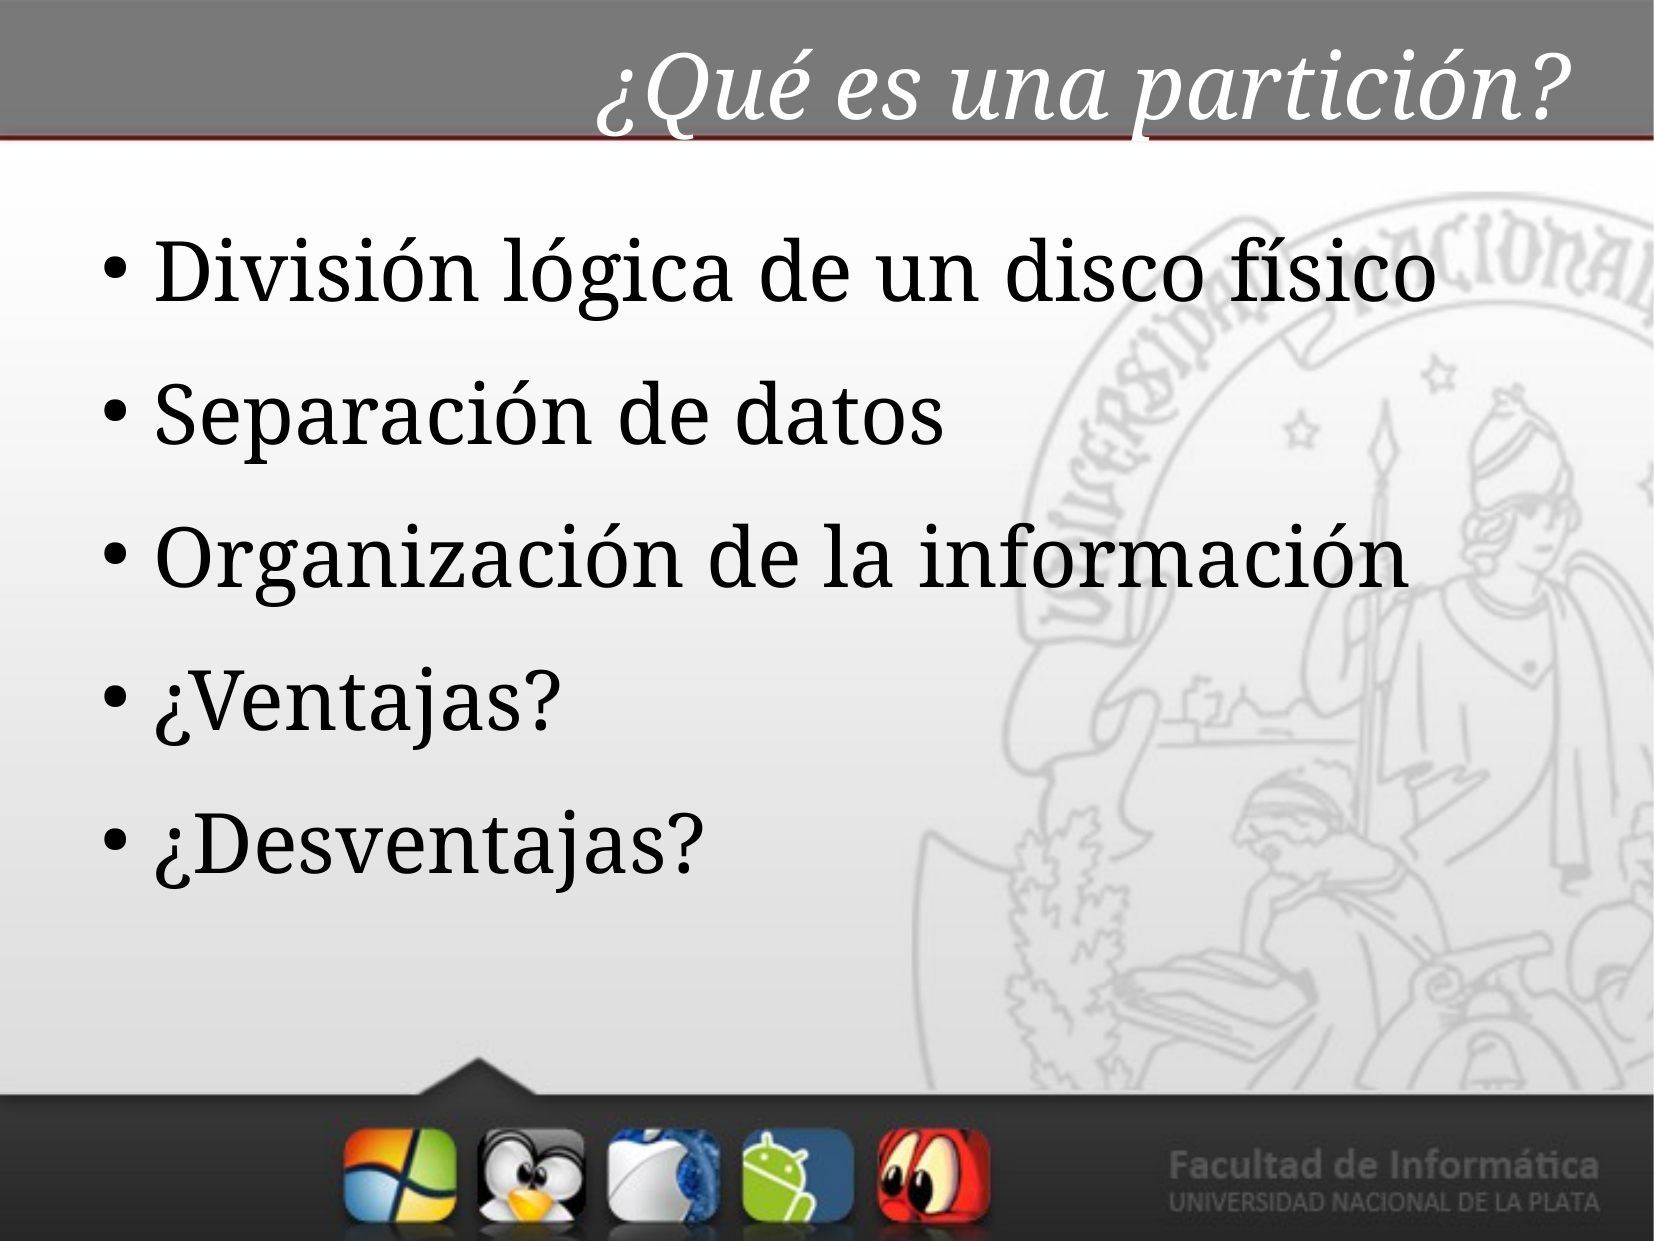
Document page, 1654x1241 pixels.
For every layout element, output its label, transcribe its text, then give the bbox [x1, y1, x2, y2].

list División lógica de un disco físico Separación de datos Organización de la información ¿Ventajas? ¿Desventajas? [82, 212, 1571, 1010]
title ¿Qué es una partición? [82, 25, 1571, 142]
picture [0, 0, 1654, 1241]
